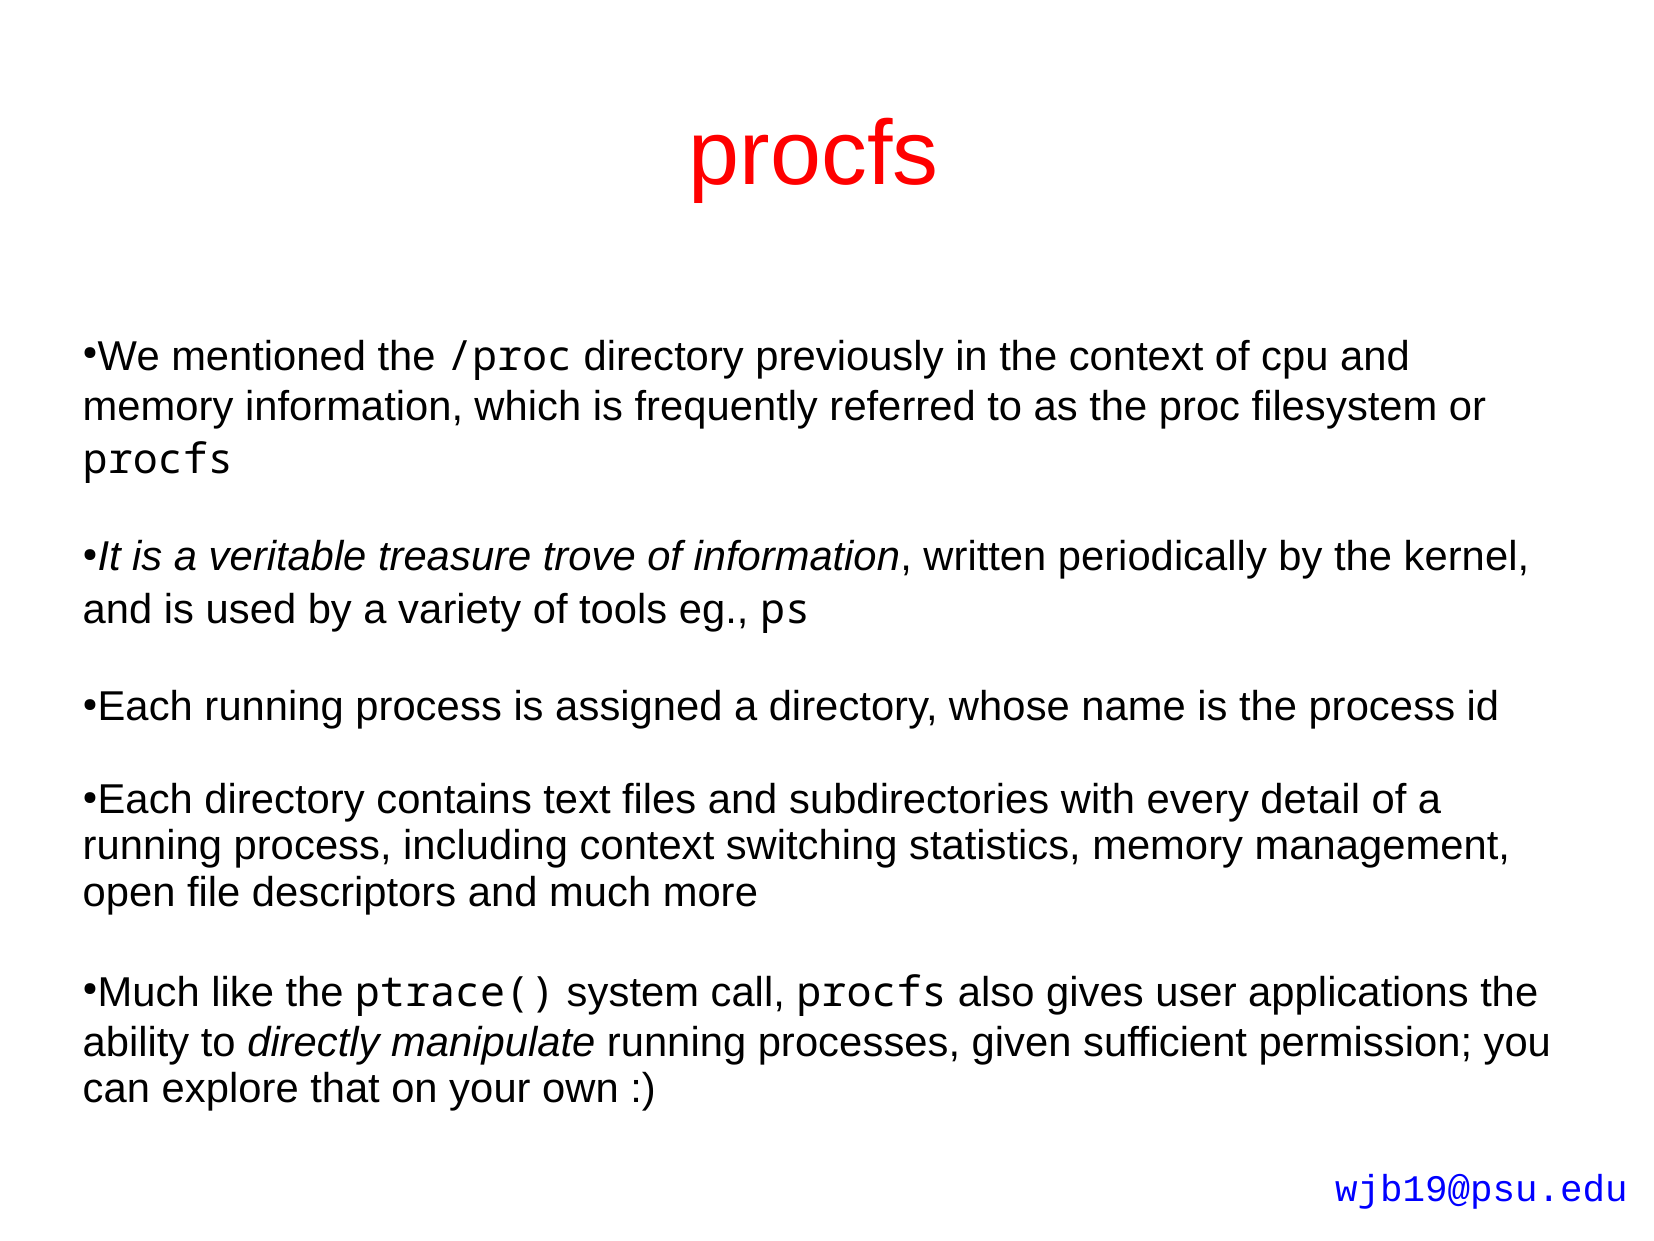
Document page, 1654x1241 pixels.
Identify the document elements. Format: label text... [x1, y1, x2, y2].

text_box wjb19@psu.edu [1320, 1162, 1643, 1220]
title procfs [82, 49, 1571, 257]
subtitle We mentioned the /proc directory previously in the context of cpu and memory information, which is frequently referred to as the proc filesystem or procfs It is a veritable treasure trove of information, written periodically by the kernel, and is used by a variety of tools eg., ps Each running process is assigned a directory, whose name is the process id Each directory contains text files and subdirectories with every detail of a running process, including context switching statistics, memory management, open file descriptors and much more Much like the ptrace() system call, procfs also gives user applications the ability to directly manipulate running processes, given sufficient permission; you can explore that on your own :) [82, 325, 1571, 1241]
